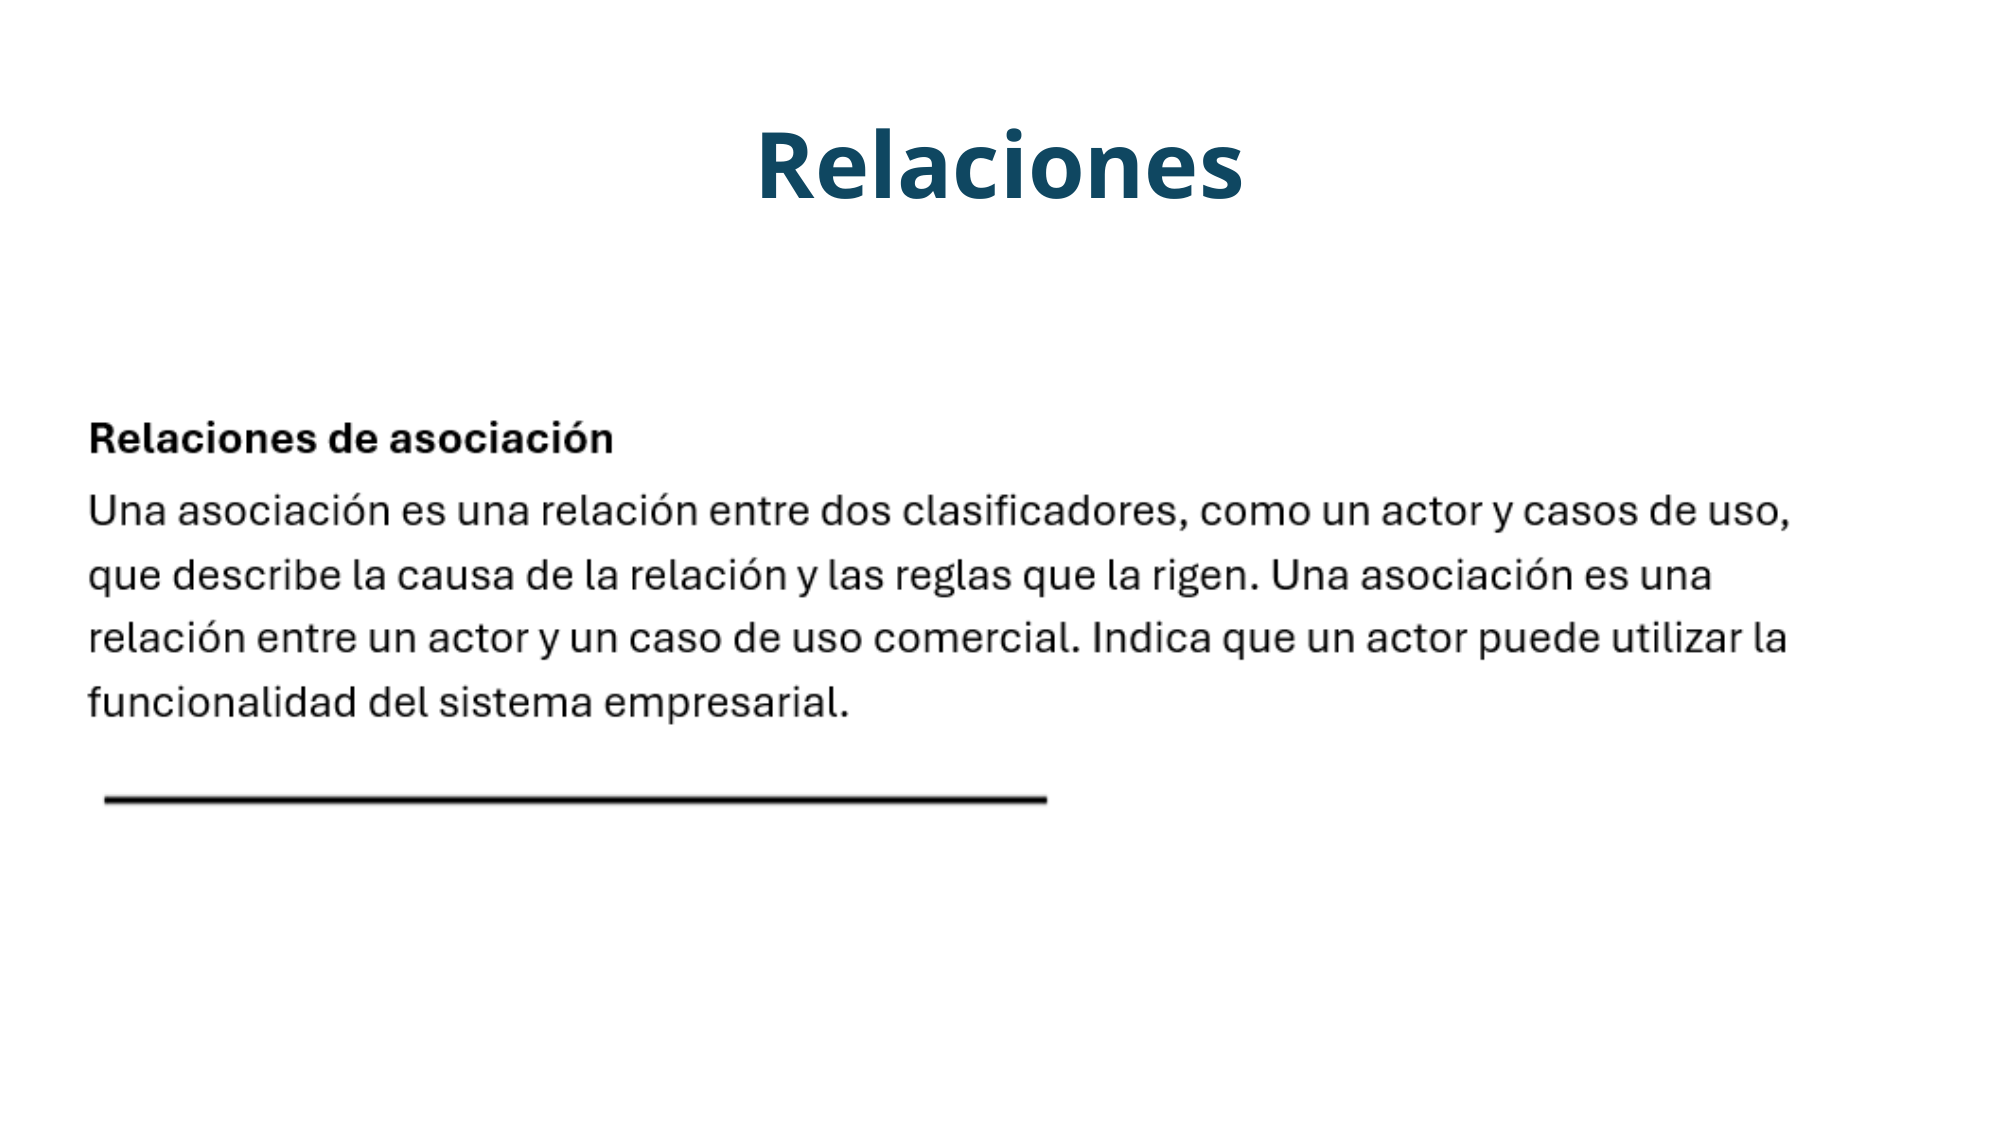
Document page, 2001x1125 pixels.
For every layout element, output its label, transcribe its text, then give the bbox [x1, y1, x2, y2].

title Relaciones [137, 59, 1863, 278]
picture [69, 406, 1848, 831]
